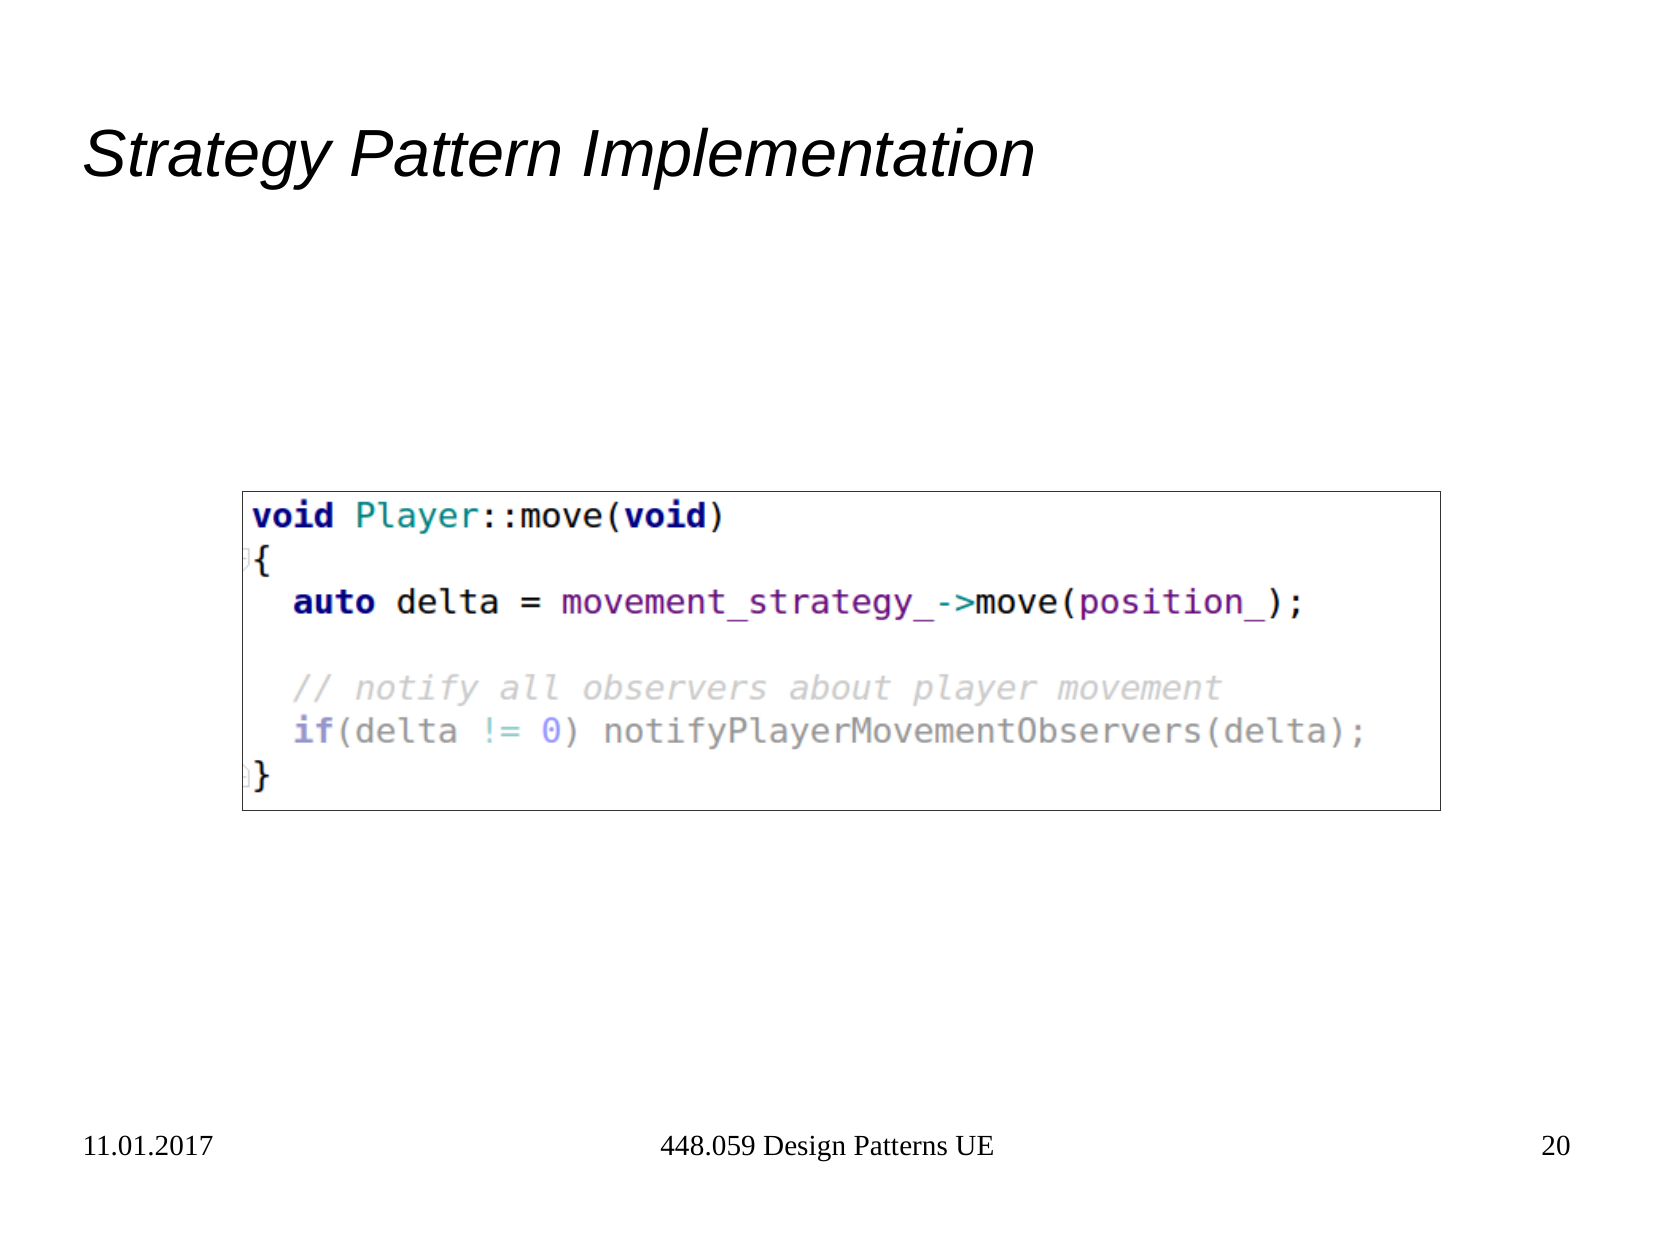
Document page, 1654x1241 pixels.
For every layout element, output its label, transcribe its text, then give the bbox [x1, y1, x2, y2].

title Strategy Pattern Implementation [82, 49, 1571, 257]
text_box [255, 660, 1381, 751]
picture [242, 491, 1441, 811]
